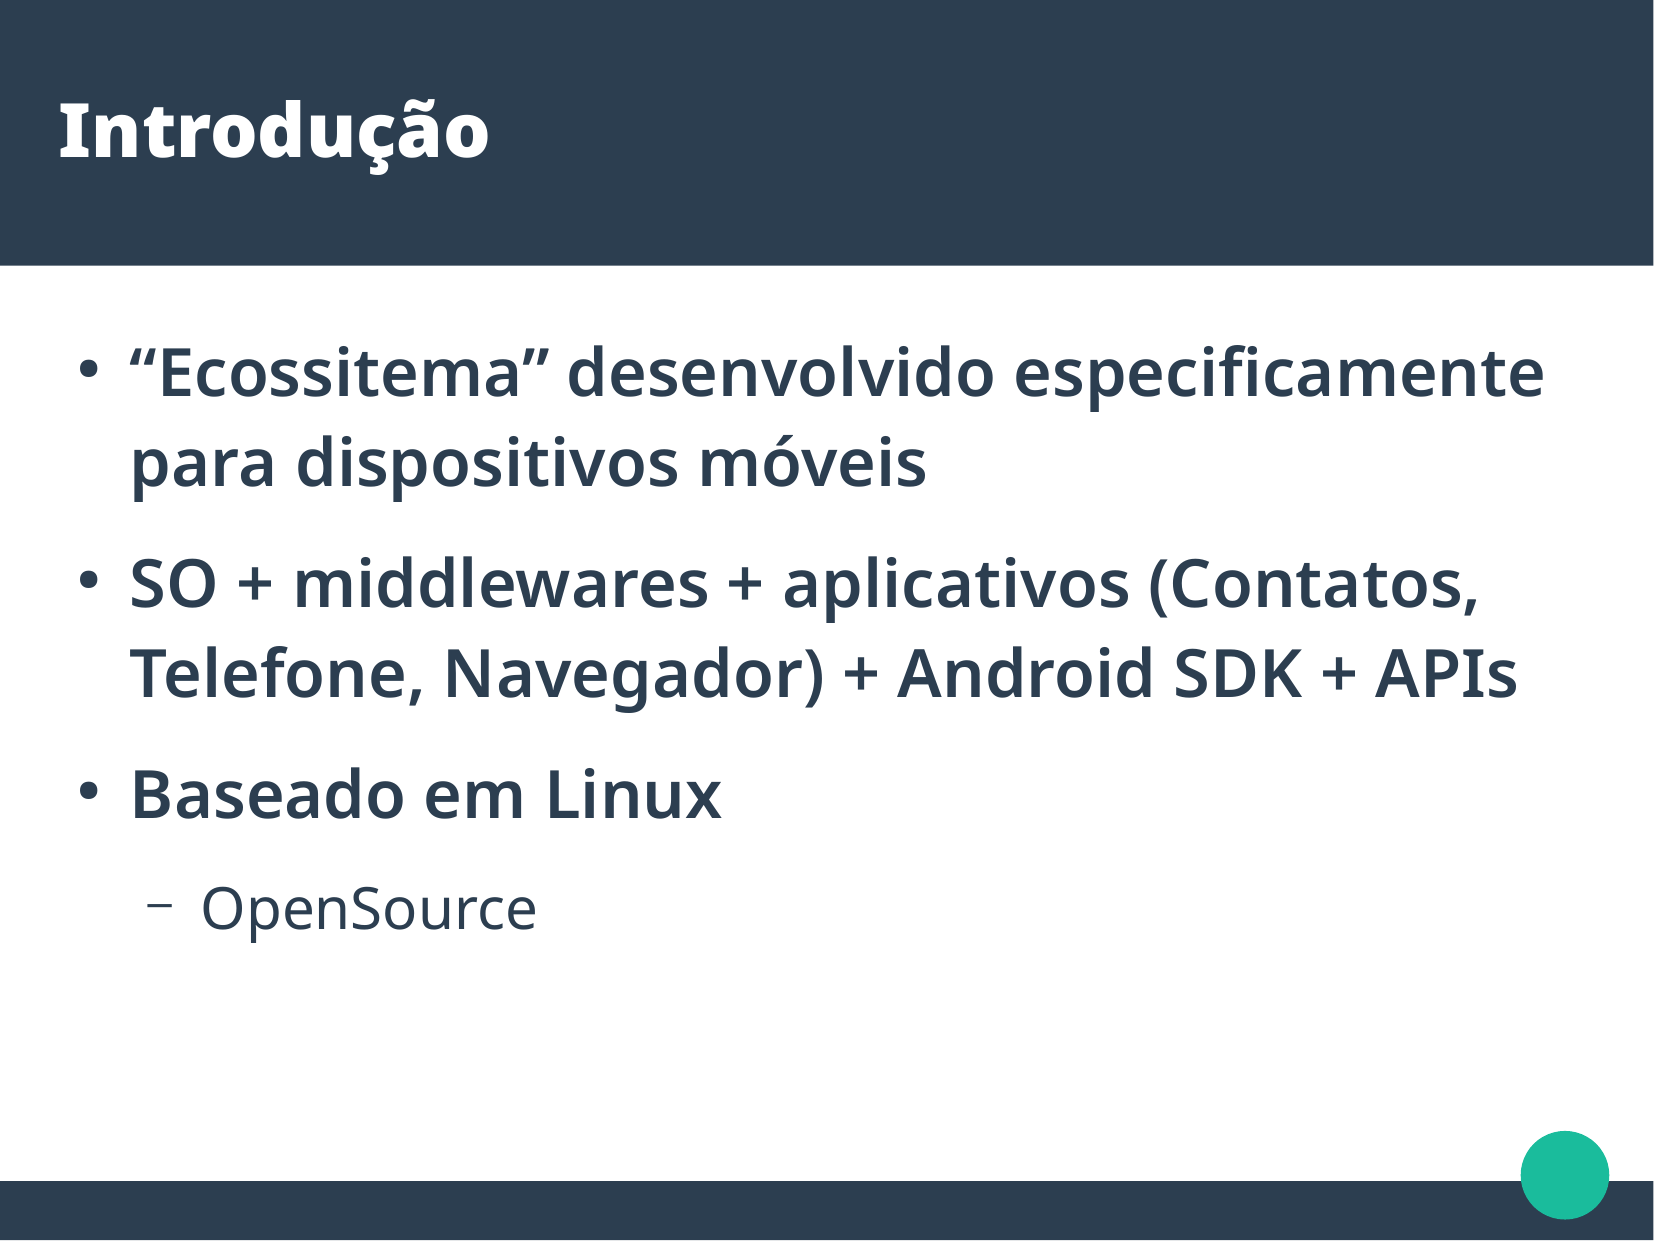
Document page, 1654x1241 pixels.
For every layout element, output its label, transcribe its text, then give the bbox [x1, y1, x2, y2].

list “Ecossitema” desenvolvido especificamente para dispositivos móveis SO + middlewares + aplicativos (Contatos, Telefone, Navegador) + Android SDK + APIs Baseado em Linux OpenSource [59, 324, 1595, 1152]
title Introdução [59, 49, 1595, 207]
